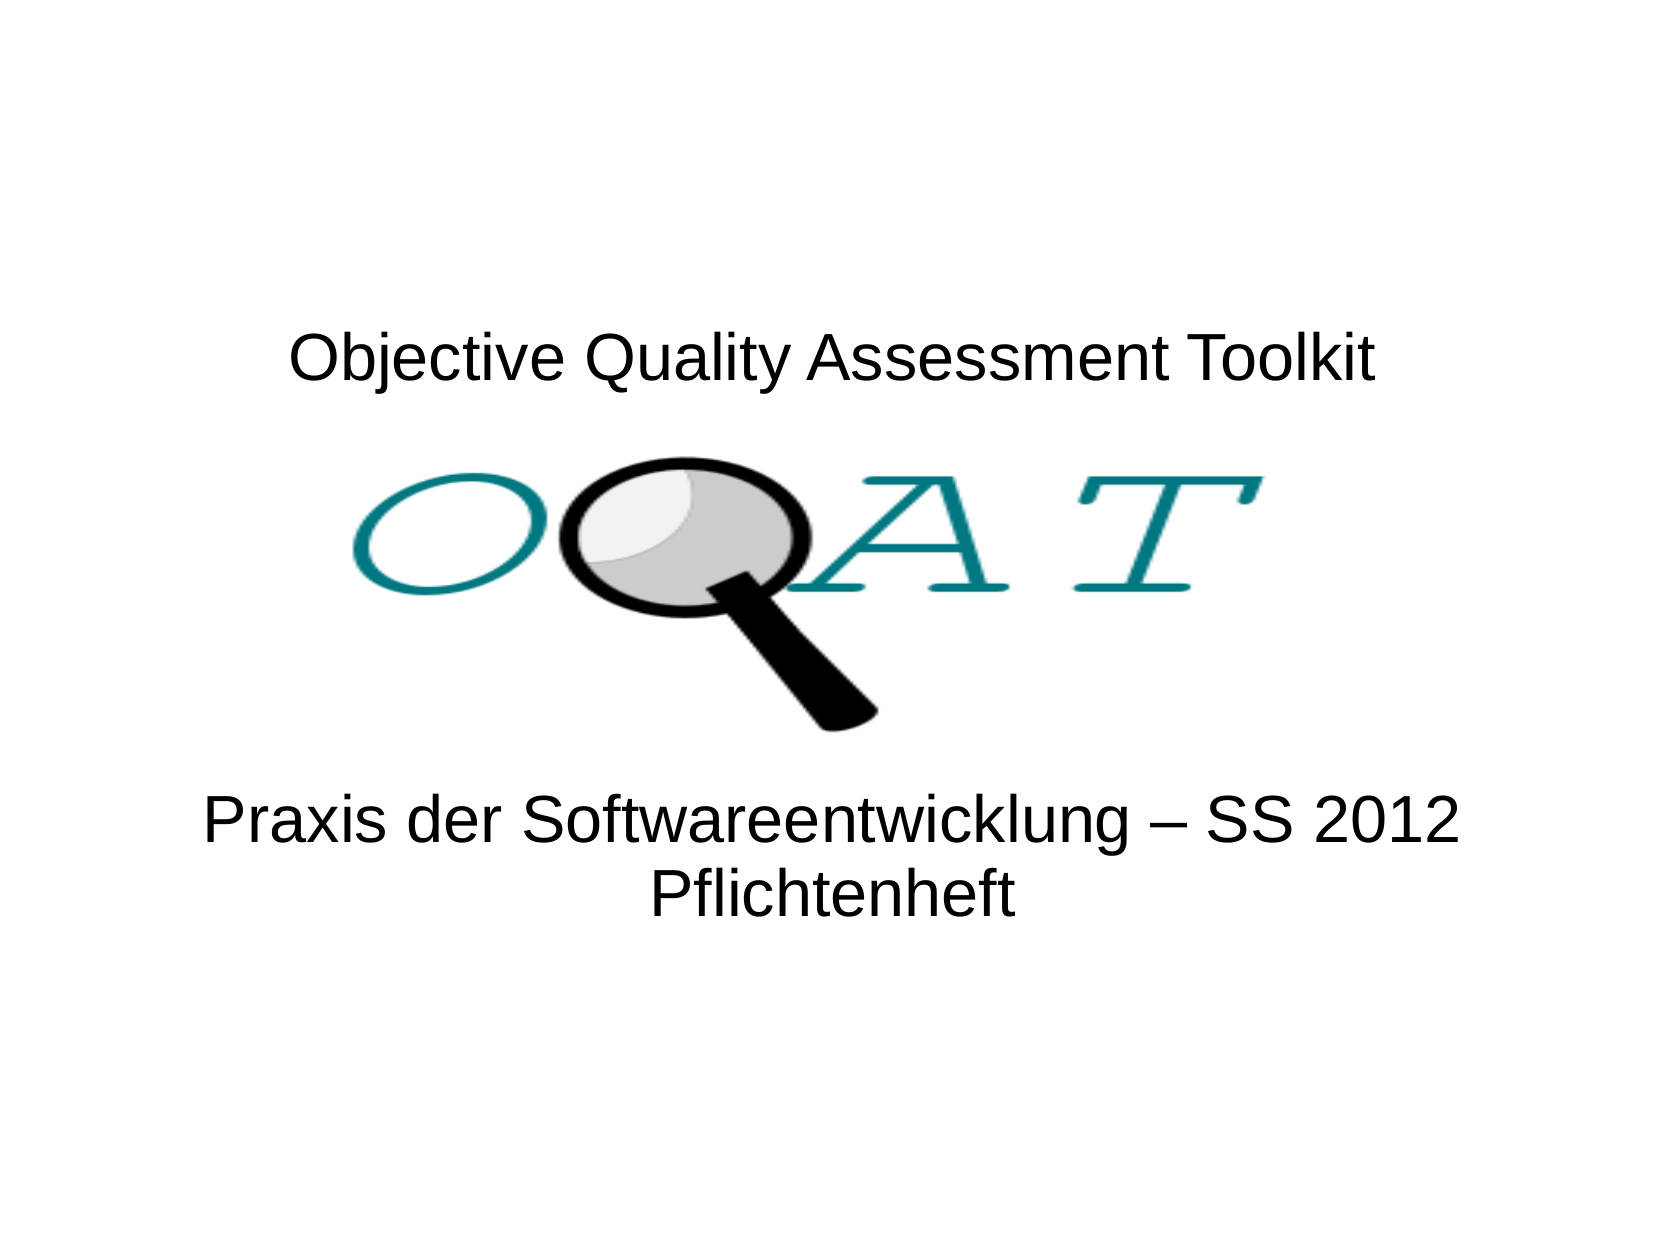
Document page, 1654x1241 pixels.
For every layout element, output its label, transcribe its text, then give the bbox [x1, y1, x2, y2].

subtitle Objective Quality Assessment Toolkit [88, 206, 1577, 508]
text_box Praxis der Softwareentwicklung – SS 2012 Pflichtenheft [88, 679, 1577, 1034]
picture [295, 442, 1388, 739]
